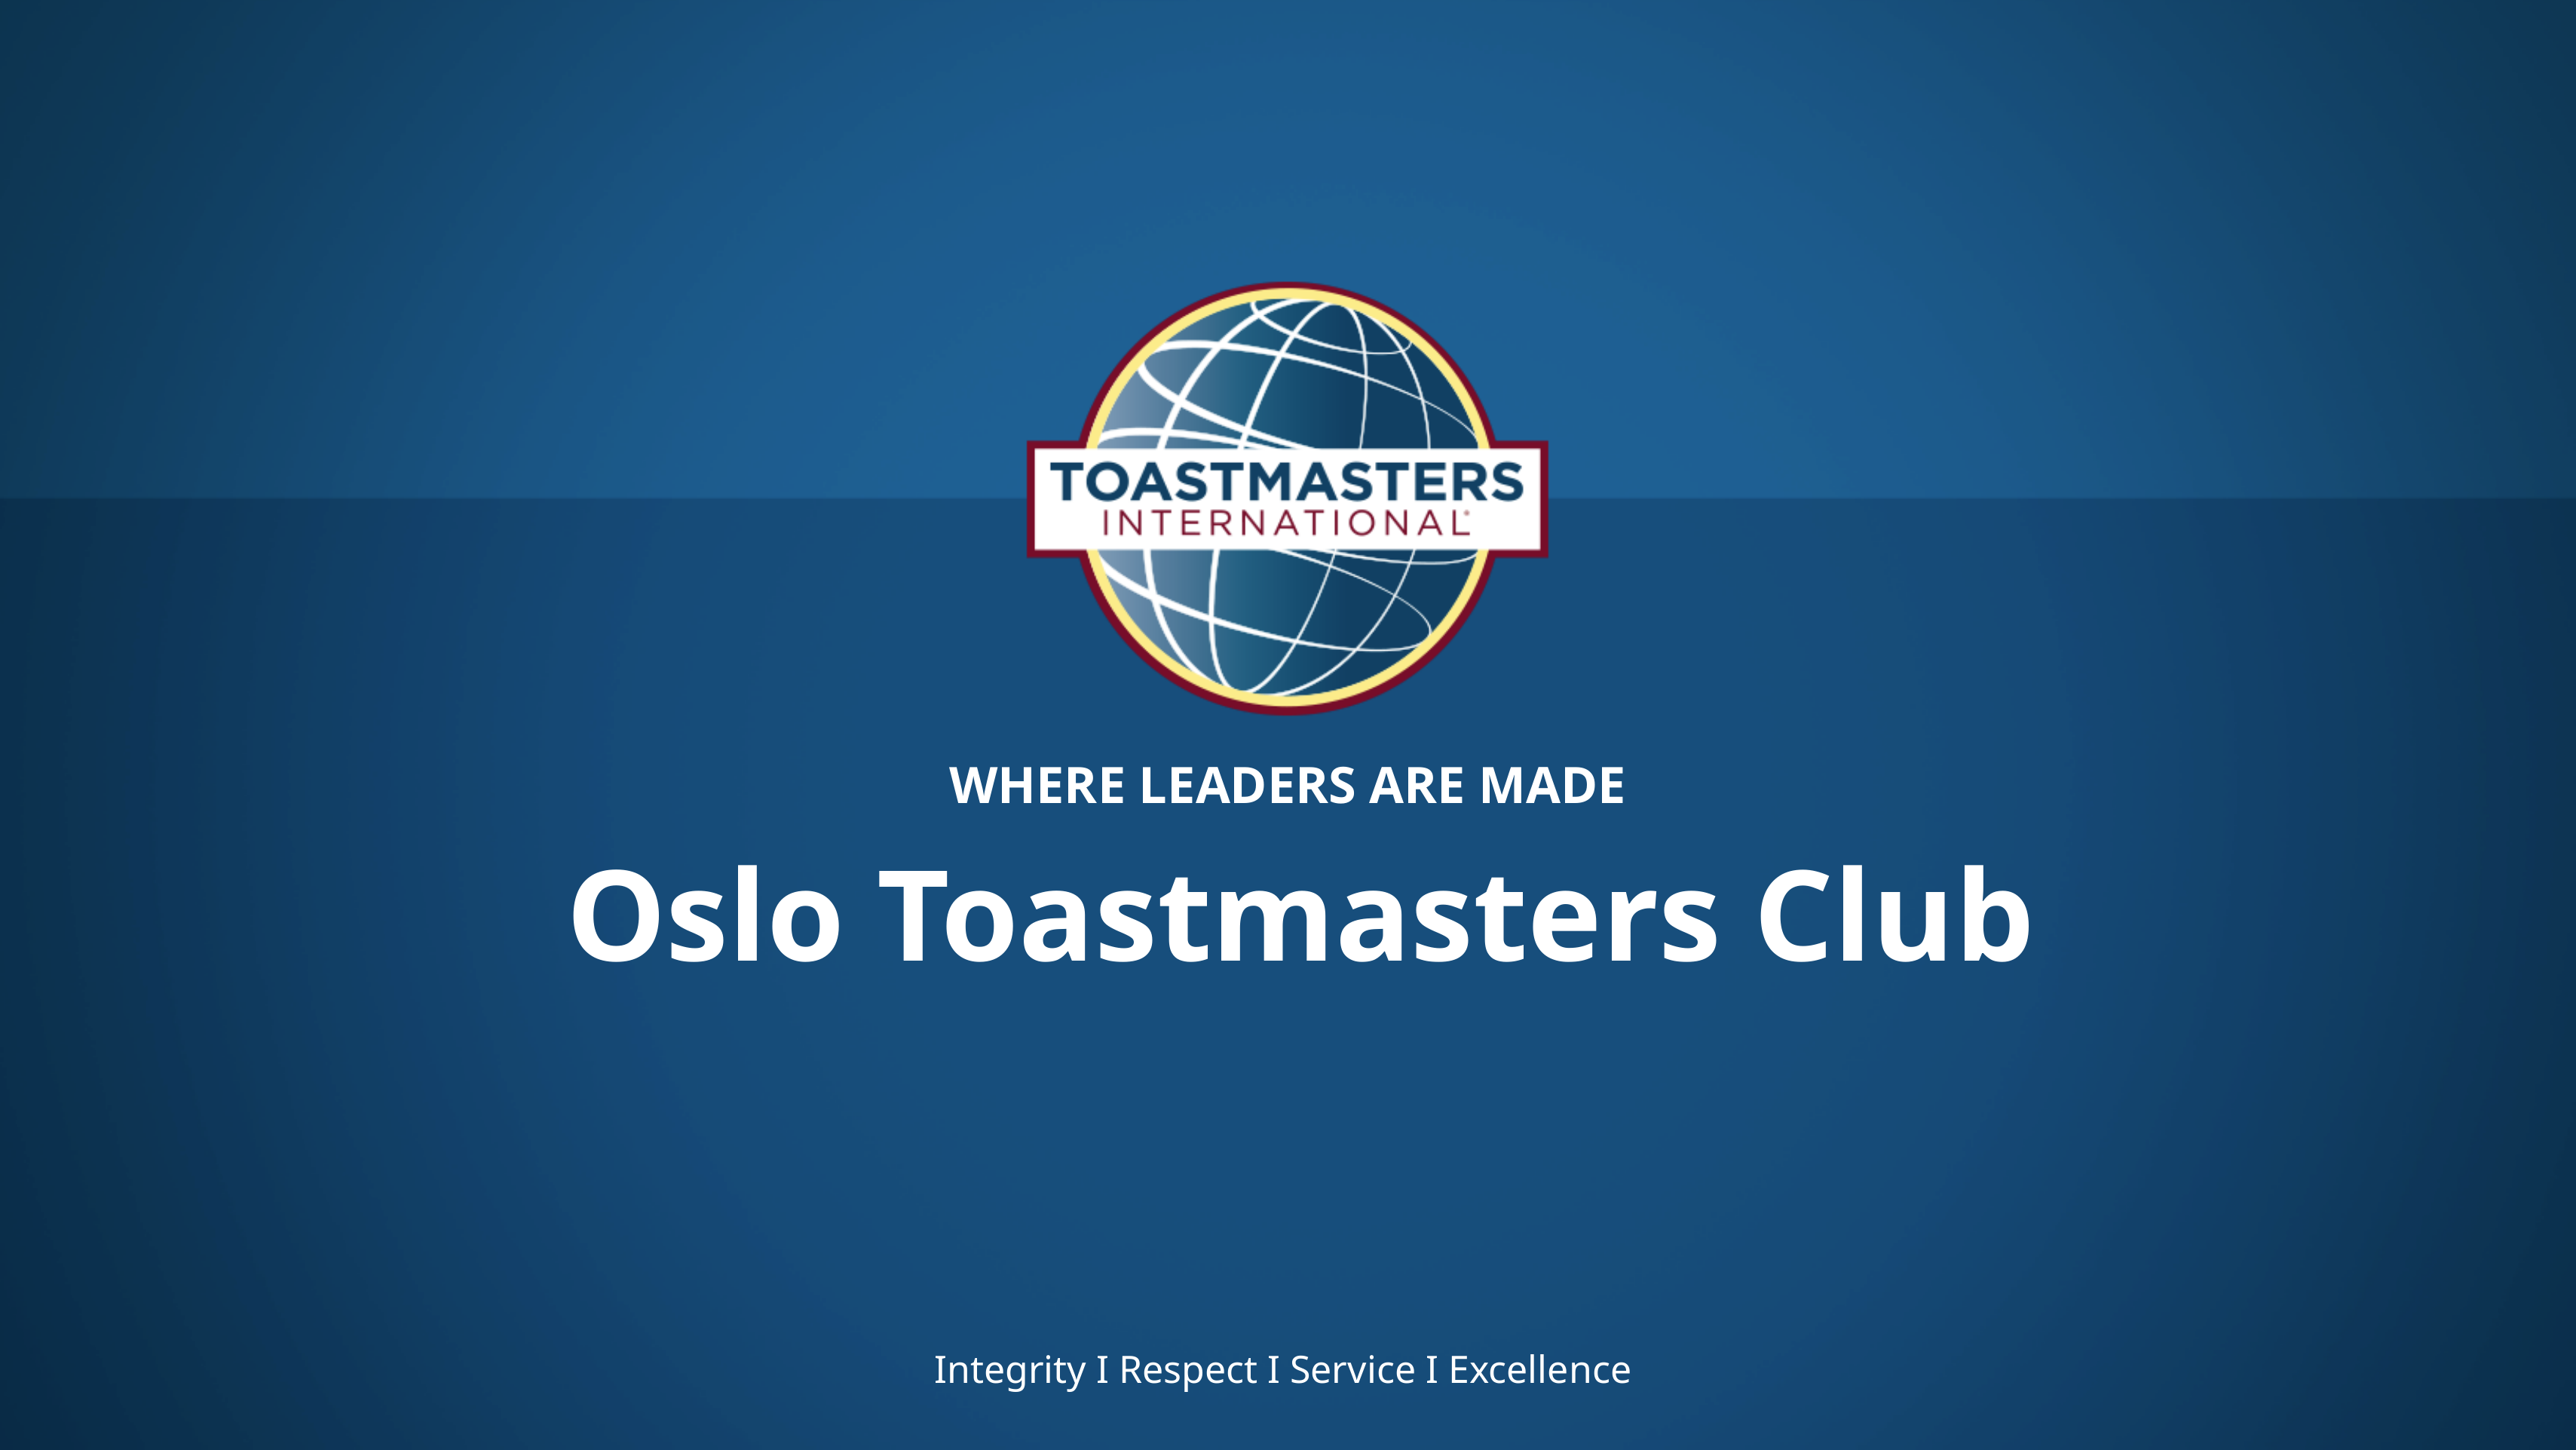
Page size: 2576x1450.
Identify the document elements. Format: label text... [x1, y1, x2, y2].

list Oslo Toastmasters Club [112, 846, 2490, 1450]
picture [0, 0, 2576, 1450]
